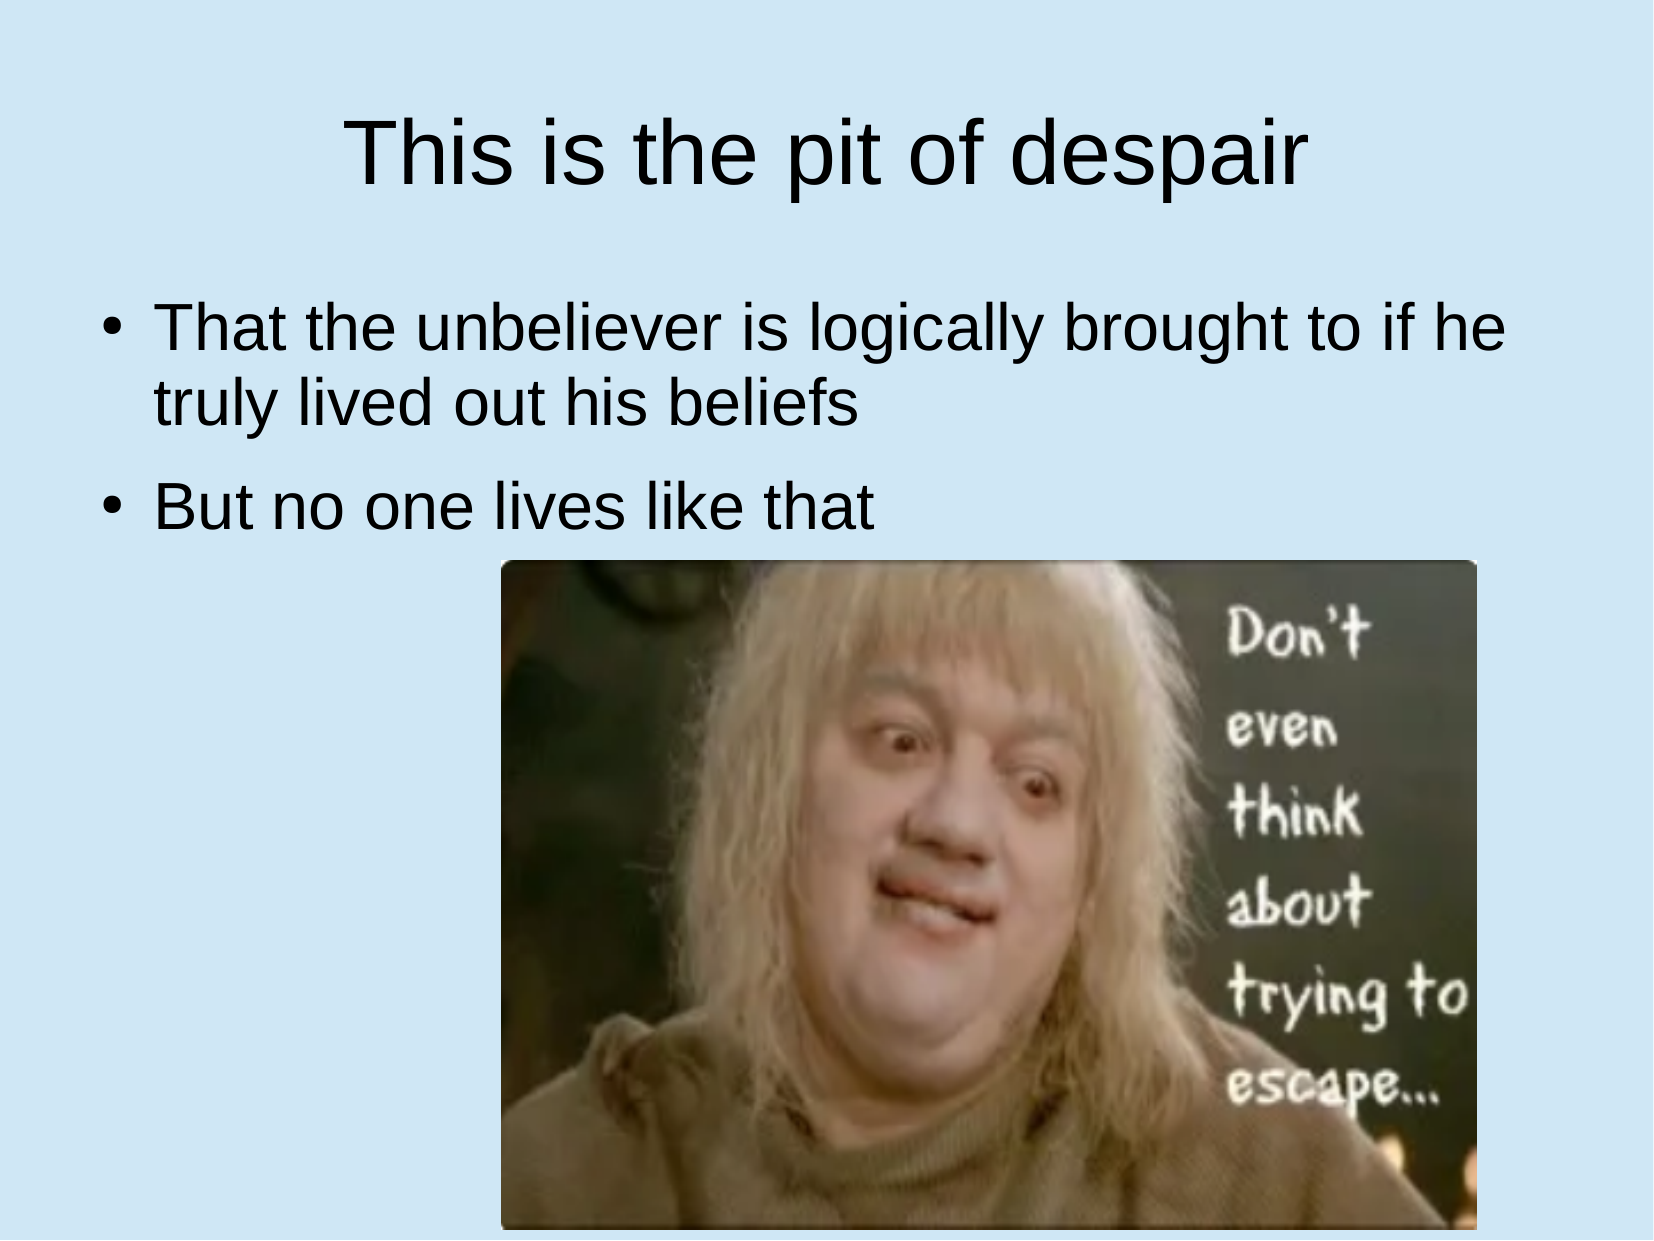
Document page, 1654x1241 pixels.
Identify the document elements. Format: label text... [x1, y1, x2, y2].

list That the unbeliever is logically brought to if he truly lived out his beliefs But no one lives like that [82, 290, 1571, 1109]
picture [501, 560, 1477, 1230]
title This is the pit of despair [82, 49, 1571, 257]
